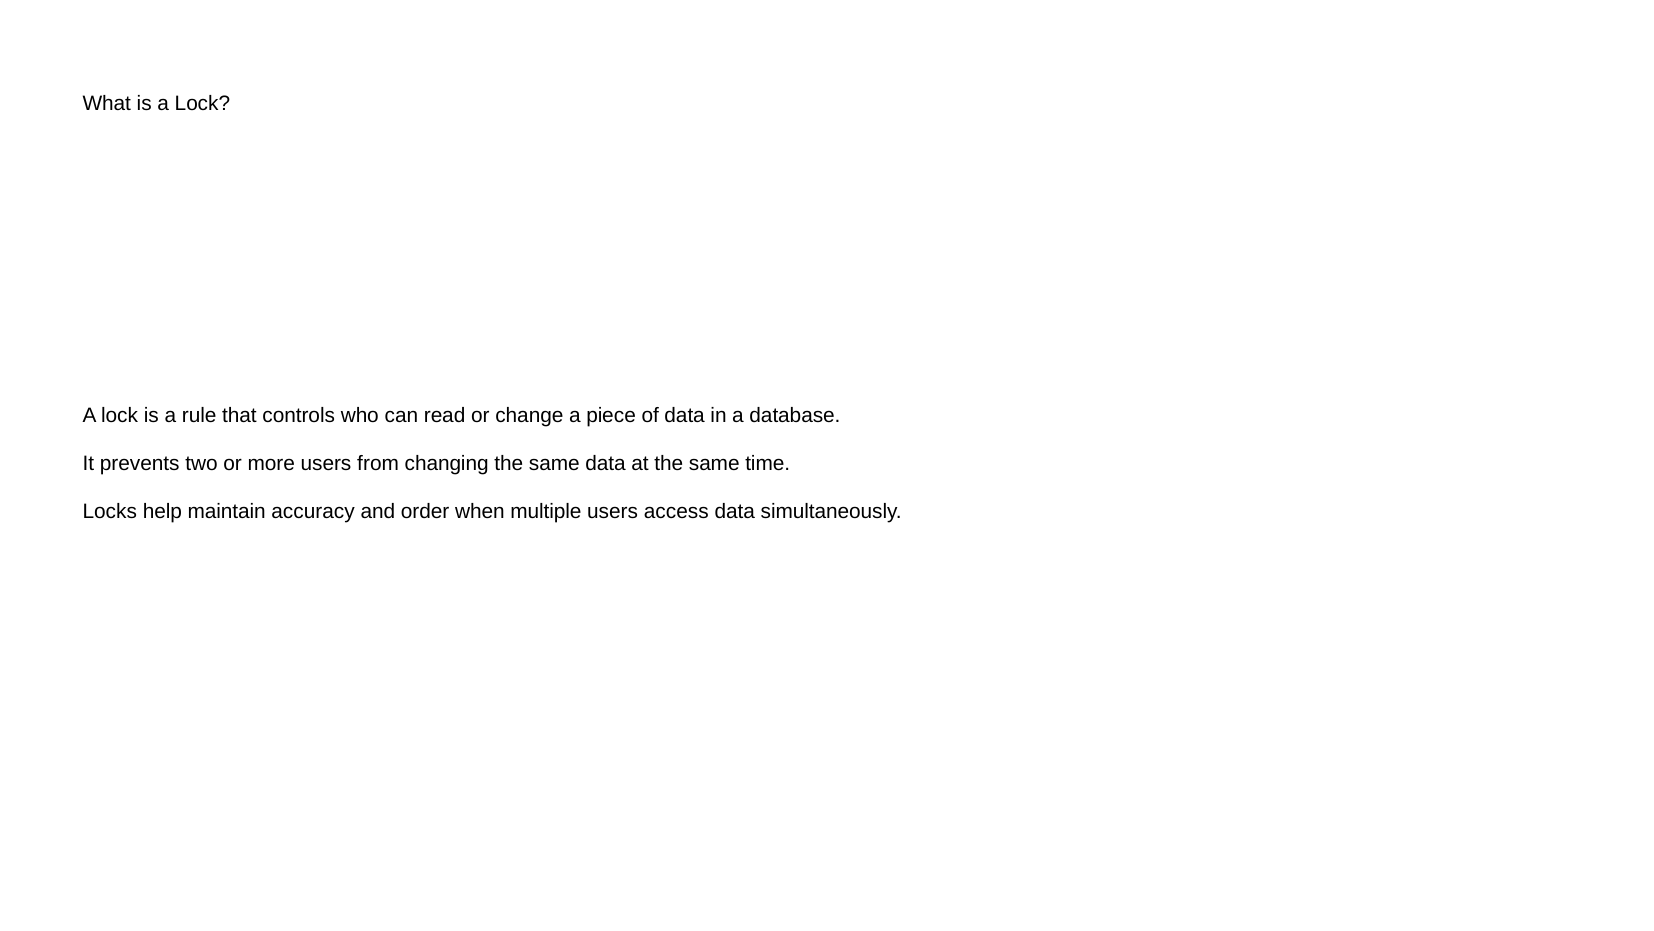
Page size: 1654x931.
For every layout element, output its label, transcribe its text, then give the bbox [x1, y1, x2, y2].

title What is a Lock? [82, 37, 1571, 193]
subtitle A lock is a rule that controls who can read or change a piece of data in a database. It prevents two or more users from changing the same data at the same time. Locks help maintain accuracy and order when multiple users access data simultaneously. [82, 217, 1571, 758]
